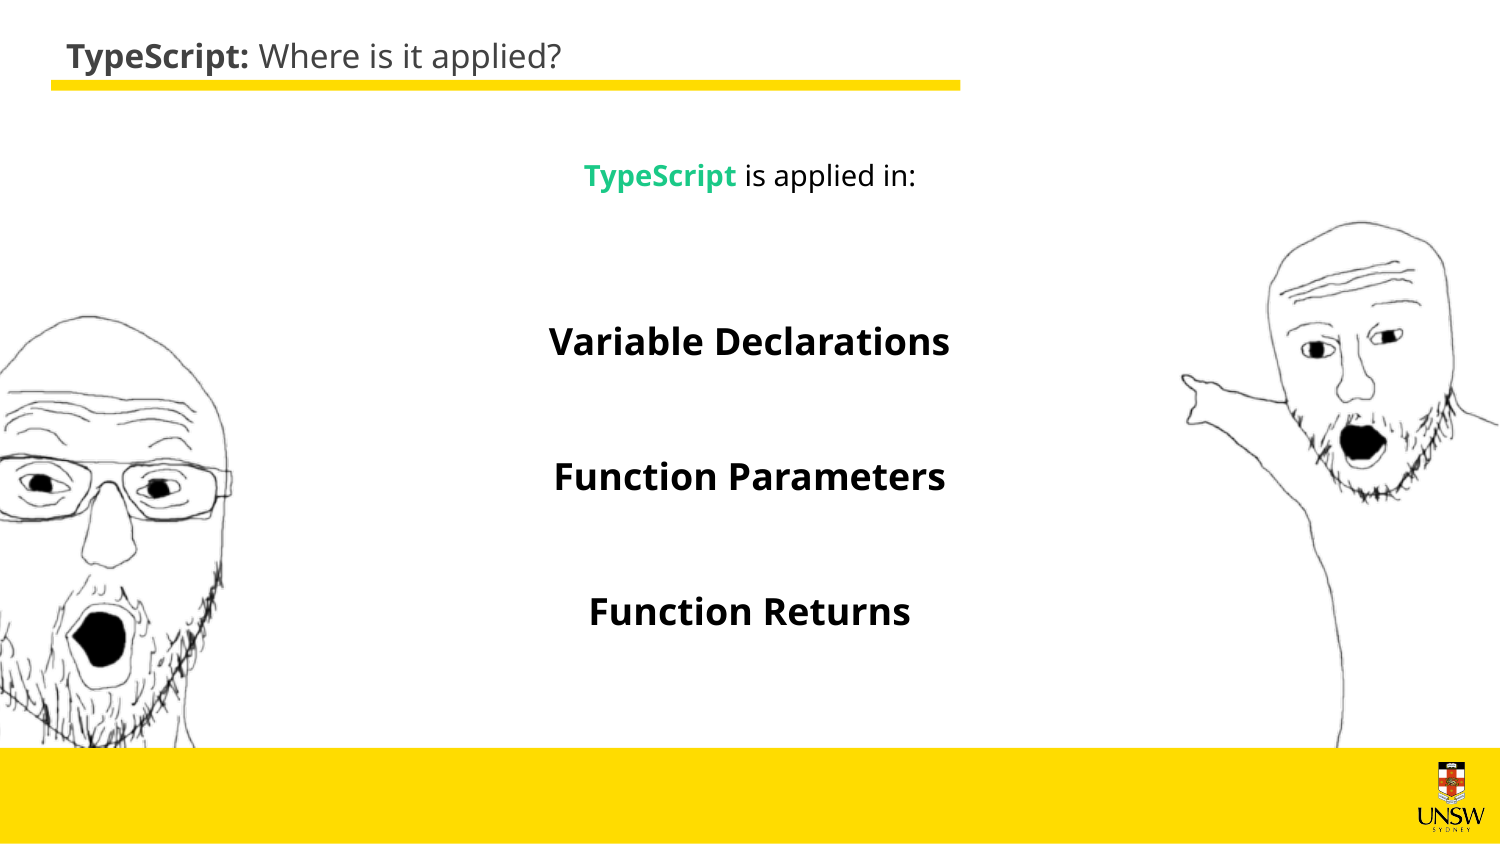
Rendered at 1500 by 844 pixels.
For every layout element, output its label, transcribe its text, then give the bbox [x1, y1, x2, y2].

picture [1154, 161, 1500, 748]
picture [0, 161, 288, 748]
text_box TypeScript is applied in: Variable Declarations Function Parameters Function Returns [179, 142, 1321, 718]
text_box TypeScript: Where is it applied? [51, 20, 1449, 91]
text_box [51, 79, 961, 91]
picture [1418, 762, 1485, 832]
